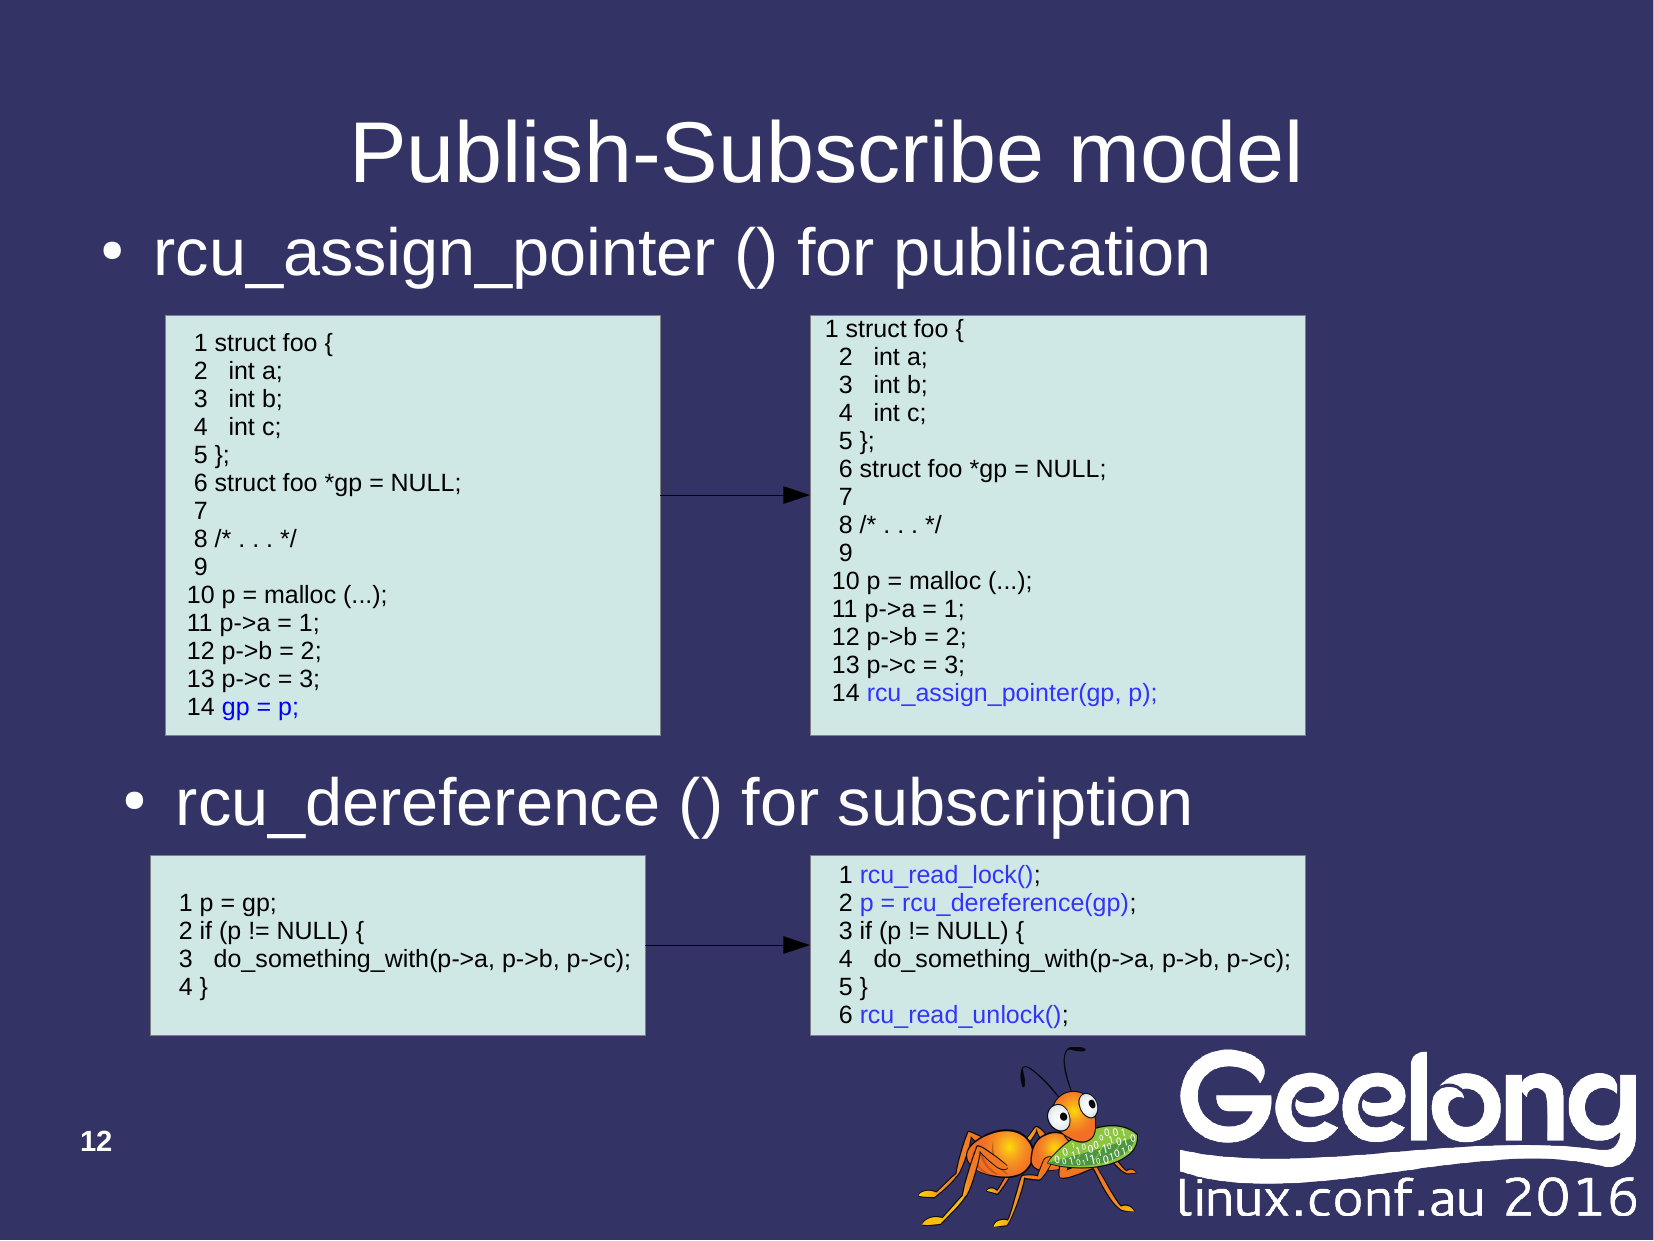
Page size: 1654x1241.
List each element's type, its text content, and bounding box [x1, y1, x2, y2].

text_box 1 struct foo { 2 int a; 3 int b; 4 int c; 5 }; 6 struct foo *gp = NULL; 7 8 /* . . . */ 9 10 p = malloc (...); 11 p->a = 1; 12 p->b = 2; 13 p->c = 3; 14 gp = p; [165, 315, 661, 736]
text_box rcu_dereference () for subscription [105, 765, 1251, 856]
text_box 1 struct foo { 2 int a; 3 int b; 4 int c; 5 }; 6 struct foo *gp = NULL; 7 8 /* . . . */ 9 10 p = malloc (...); 11 p->a = 1; 12 p->b = 2; 13 p->c = 3; 14 rcu_assign_pointer(gp, p); [810, 315, 1306, 736]
text_box 1 p = gp; 2 if (p != NULL) { 3 do_something_with(p->a, p->b, p->c); 4 } [150, 855, 646, 1036]
picture [1180, 1049, 1636, 1216]
picture [915, 1111, 1141, 1231]
list rcu_assign_pointer () for publication [82, 215, 1571, 1111]
text_box 1 rcu_read_lock(); 2 p = rcu_dereference(gp); 3 if (p != NULL) { 4 do_something_with(p->a, p->b, p->c); 5 } 6 rcu_read_unlock(); [810, 855, 1306, 1036]
title Publish-Subscribe model [82, 49, 1571, 215]
